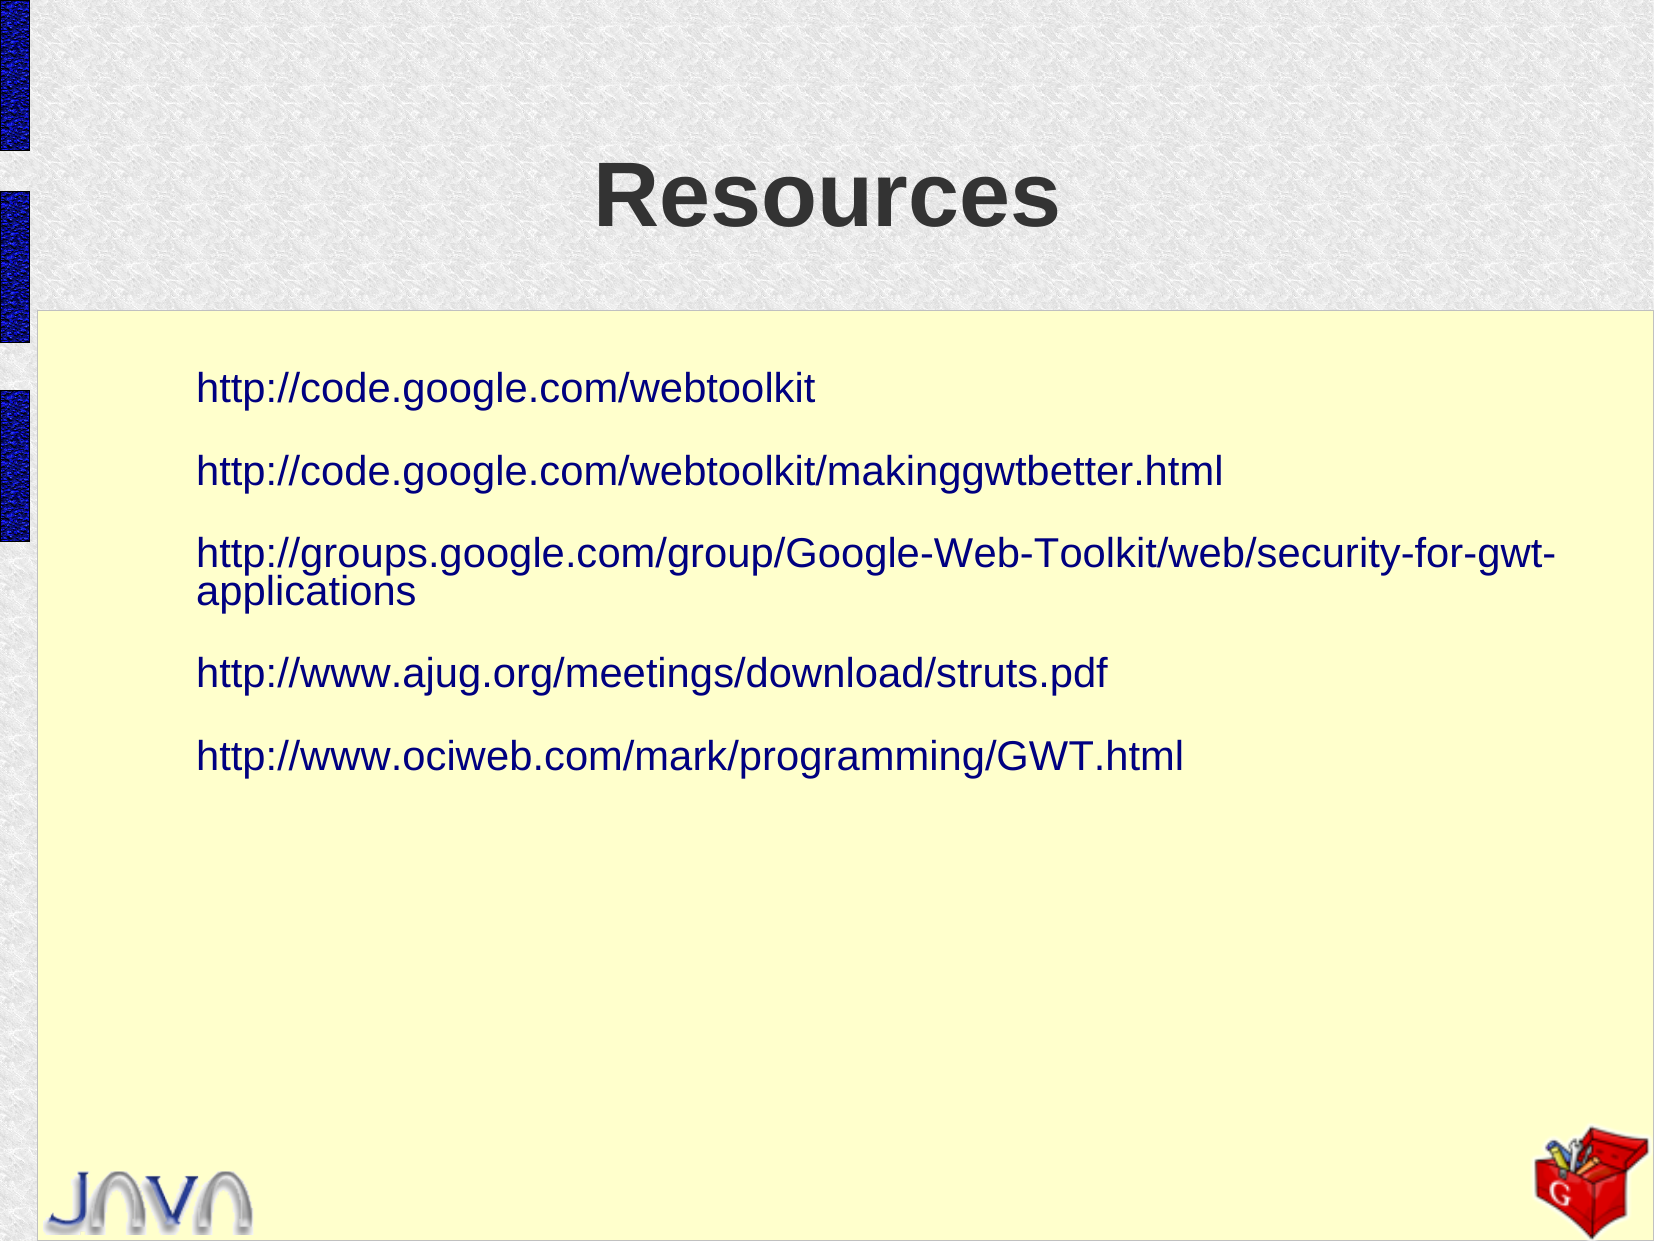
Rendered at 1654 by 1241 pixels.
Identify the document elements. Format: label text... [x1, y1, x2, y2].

picture [1, 1, 29, 150]
picture [1525, 1118, 1654, 1241]
picture [43, 1162, 263, 1235]
picture [0, 0, 1654, 1241]
title Resources [121, 91, 1534, 299]
picture [1, 391, 29, 541]
list http://code.google.com/webtoolkit http://code.google.com/webtoolkit/makinggwtbetter.html http://groups.google.com/group/Google-Web-Toolkit/web/security-for-gwt-applications http://www.ajug.org/meetings/download/struts.pdf http://www.ociweb.com/mark/programming/GWT.html [178, 364, 1570, 1147]
picture [1, 192, 29, 342]
